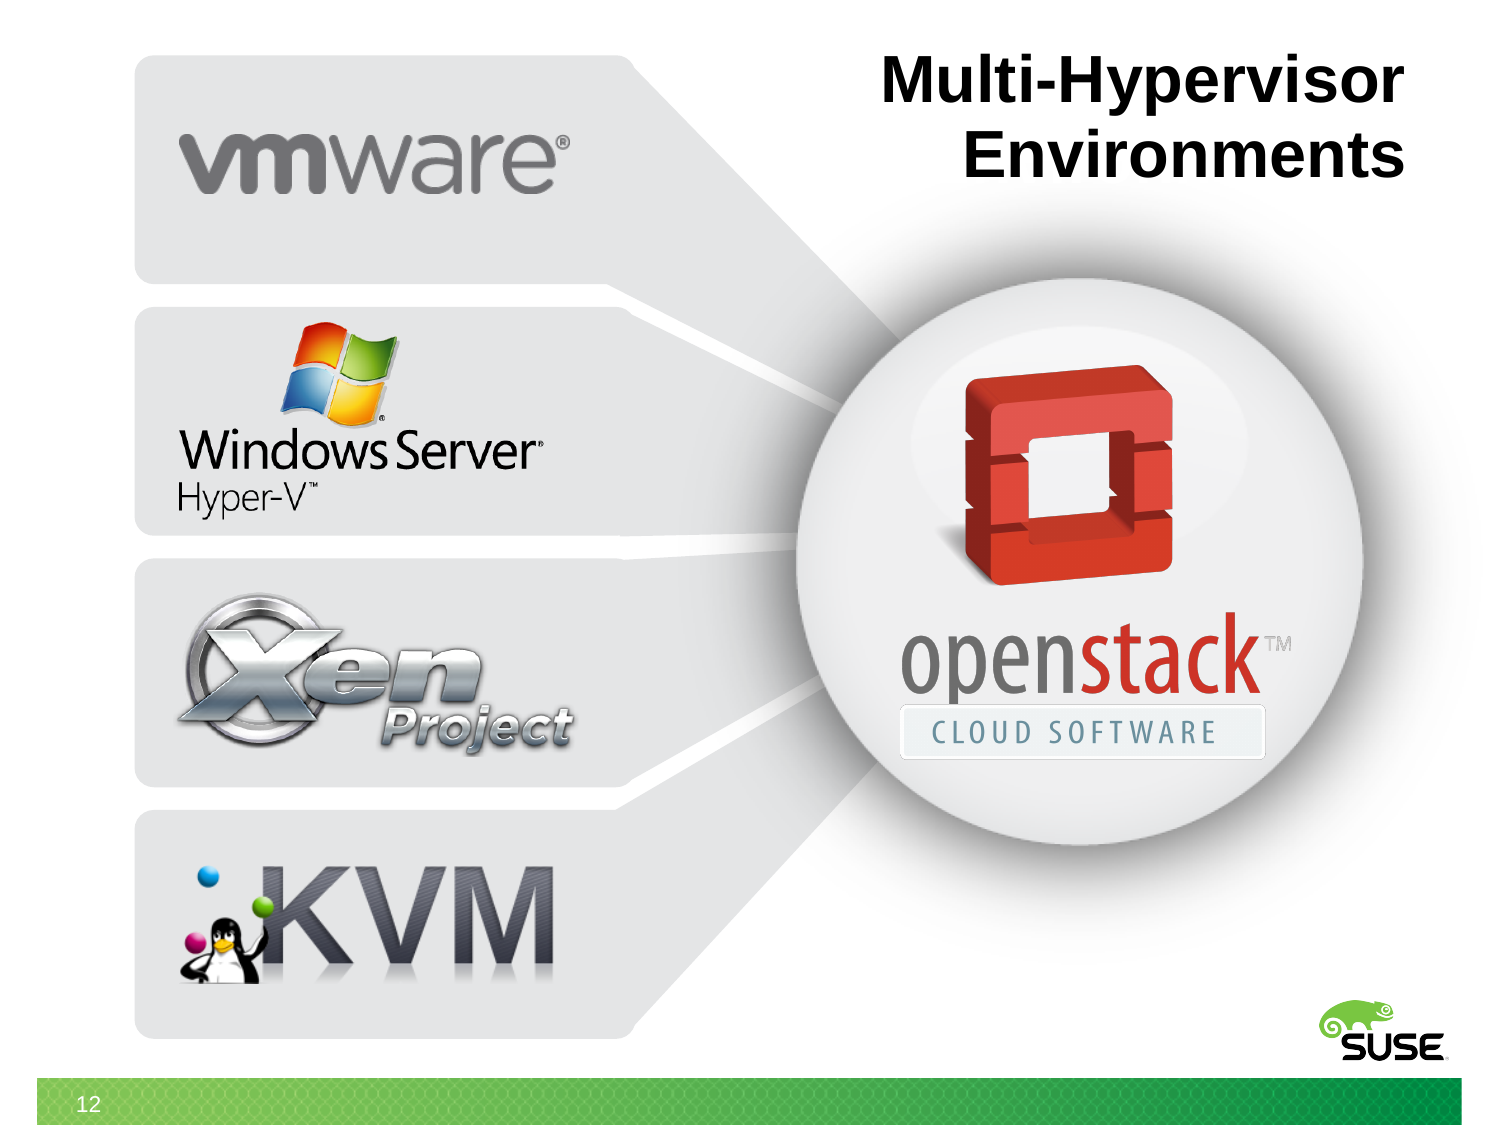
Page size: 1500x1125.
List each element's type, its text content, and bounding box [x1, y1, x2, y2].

picture [1319, 1000, 1449, 1061]
title Multi-Hypervisor Environments [785, 36, 1407, 199]
picture [660, 142, 1500, 983]
picture [37, 1078, 1462, 1125]
picture [173, 590, 579, 757]
text_box [134, 55, 707, 312]
text_box [134, 557, 660, 788]
picture [179, 134, 570, 194]
text_box [134, 306, 660, 537]
title Multi-Hypervisor Environments [780, 42, 1372, 205]
picture [179, 322, 545, 520]
picture [179, 865, 560, 984]
text_box [134, 783, 674, 1039]
